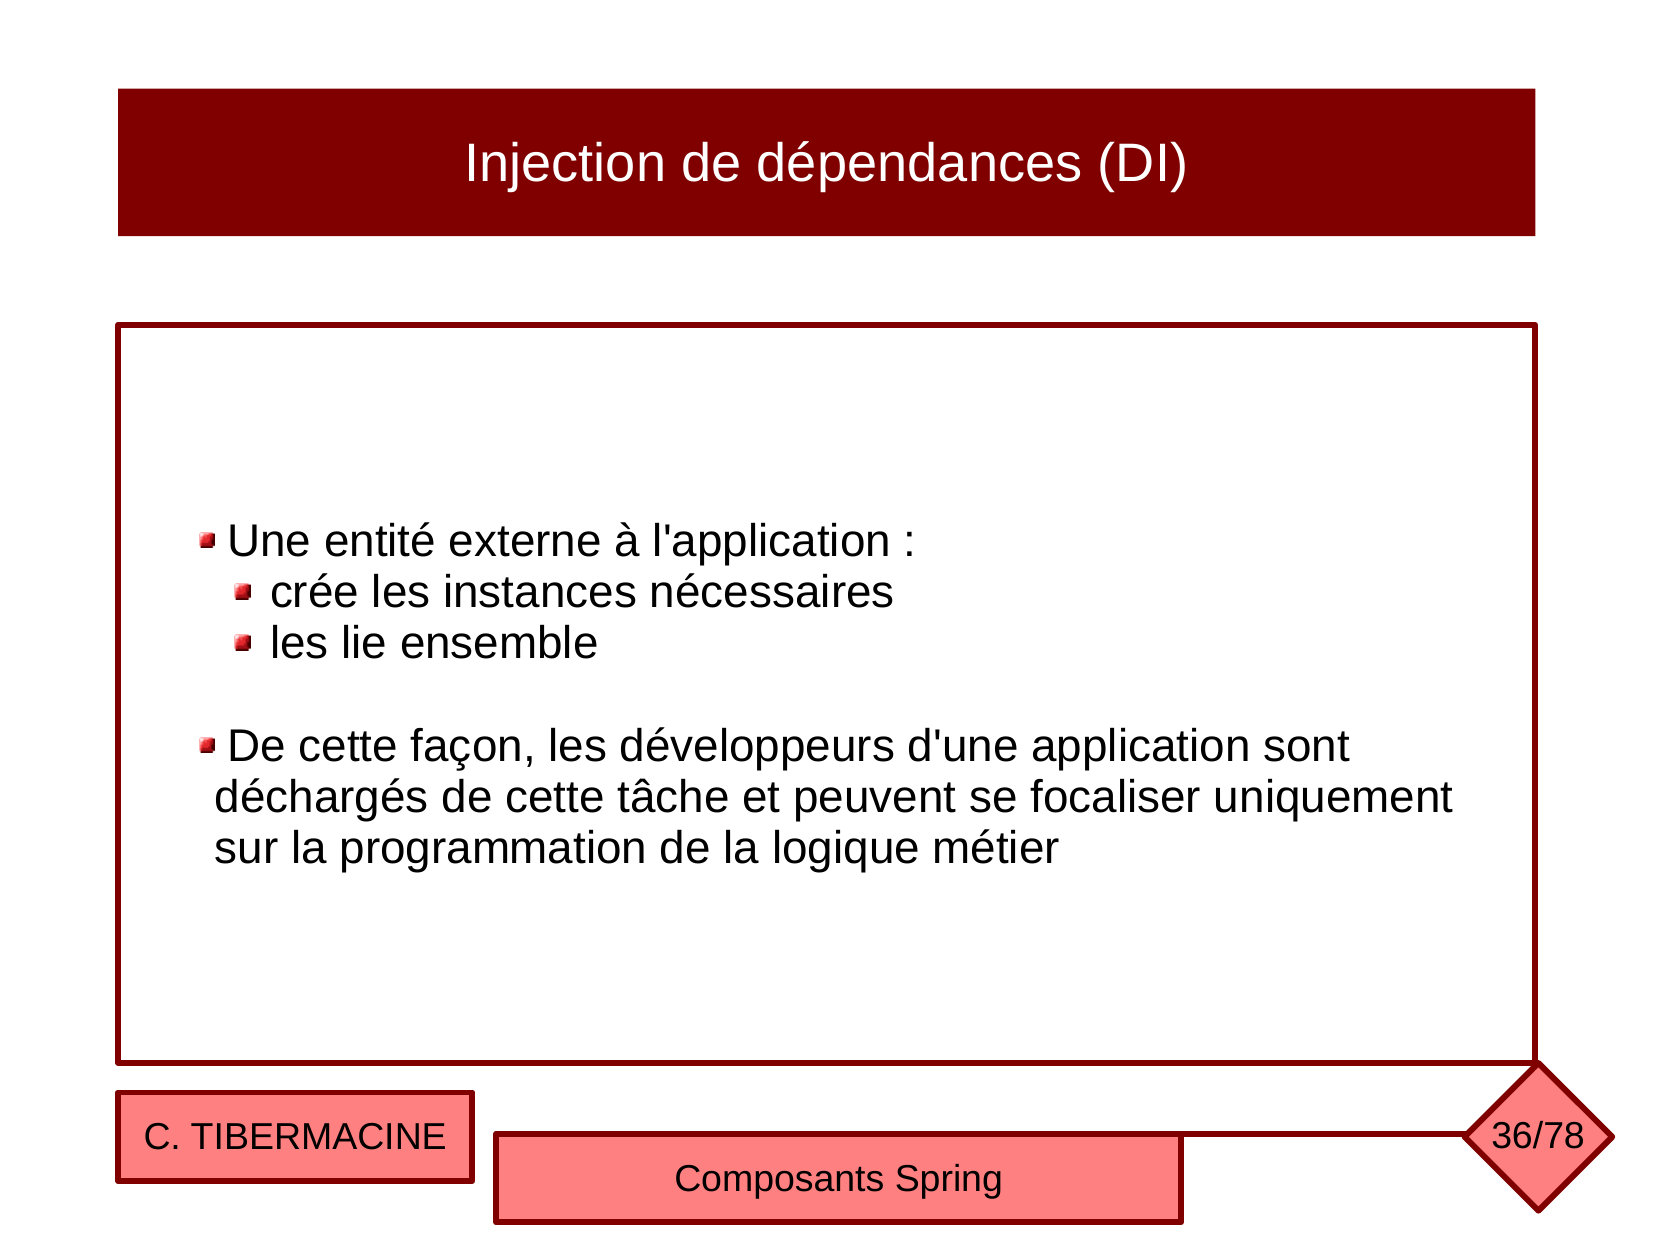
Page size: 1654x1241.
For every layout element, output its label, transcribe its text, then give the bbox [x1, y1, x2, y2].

text_box Injection de dépendances (DI) [118, 88, 1536, 237]
picture [234, 583, 251, 600]
text_box C. TIBERMACINE [118, 1092, 473, 1182]
text_box [1464, 1125, 1476, 1149]
text_box <numéro>/78 [1476, 1107, 1613, 1207]
picture [199, 532, 215, 548]
text_box [1494, 1062, 1583, 1107]
picture [199, 737, 215, 753]
picture [234, 634, 251, 651]
text_box Une entité externe à l'application : crée les instances nécessaires les lie ensemble De cette façon, les développeurs d'une application sont déchargés de cette tâche et peuvent se focaliser uniquement sur la programmation de la logique métier [118, 324, 1536, 1063]
text_box Composants Spring [496, 1133, 1182, 1223]
